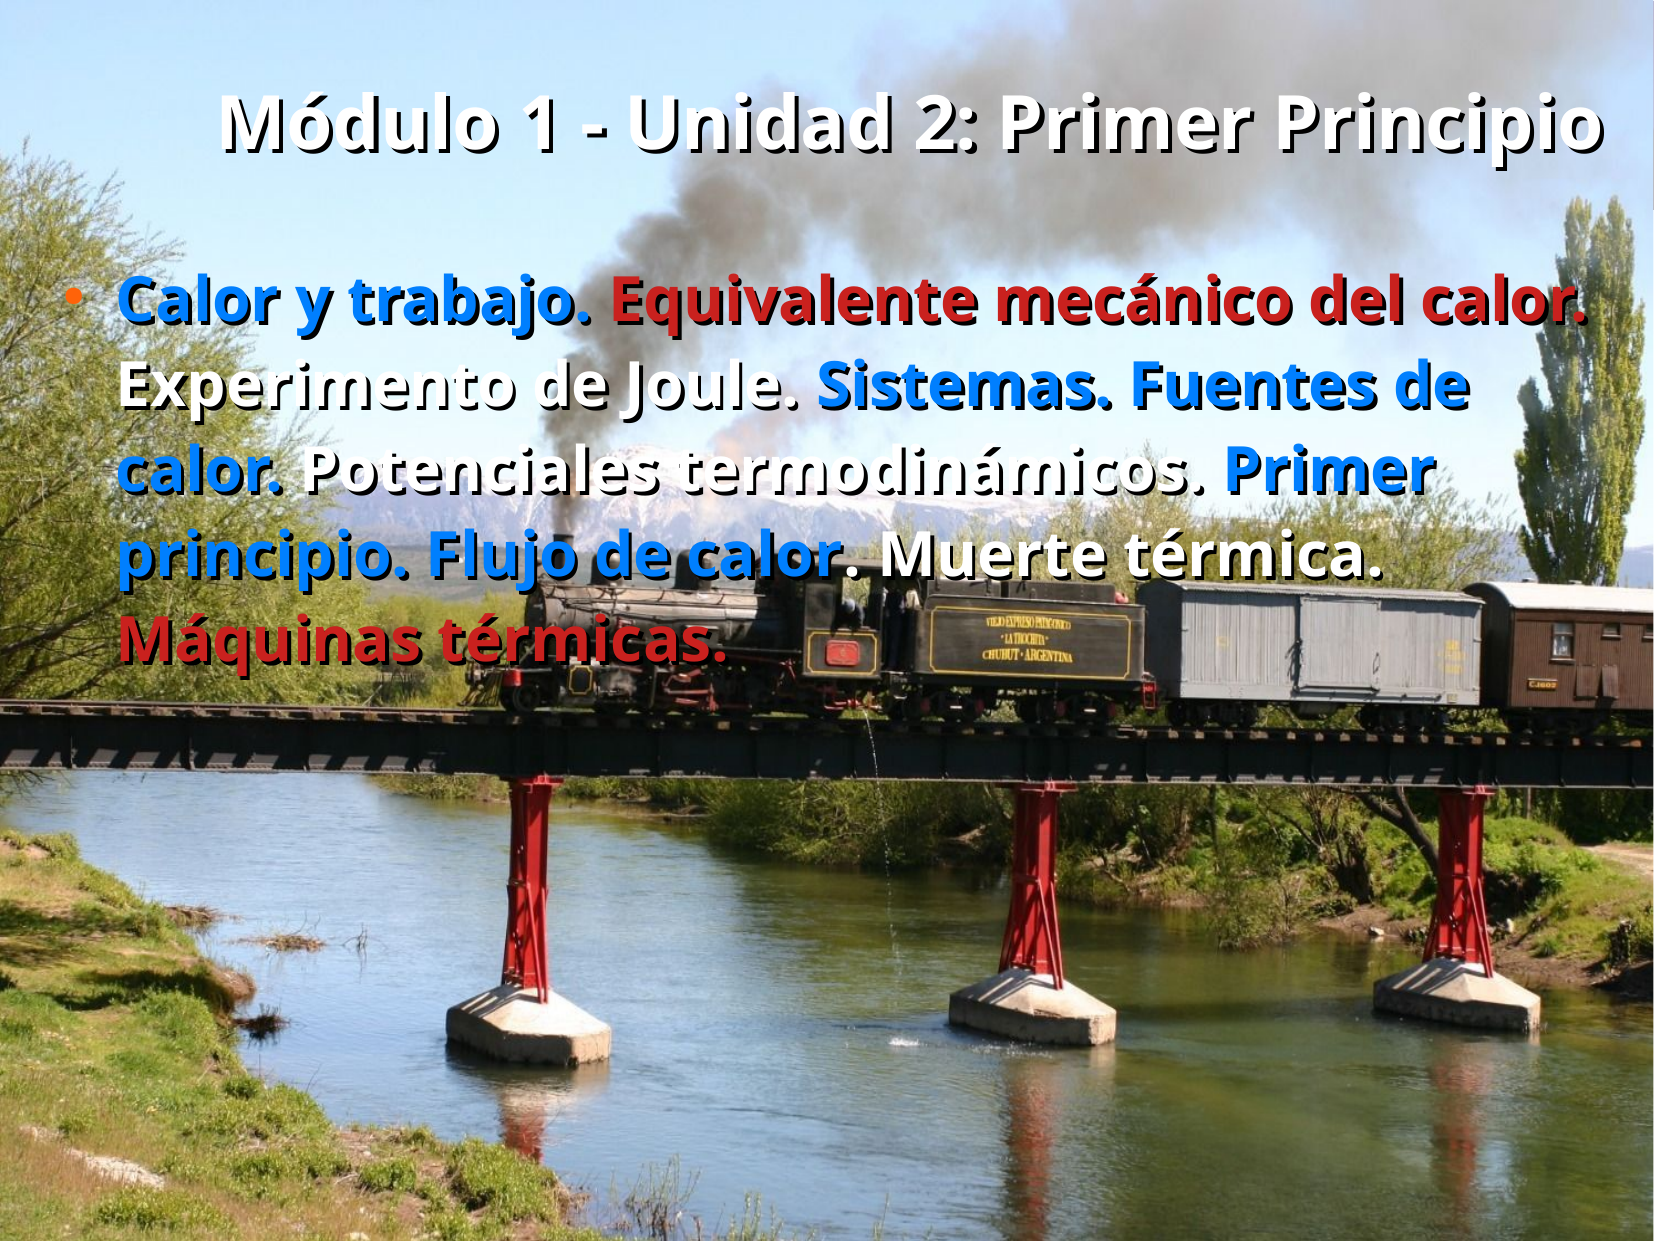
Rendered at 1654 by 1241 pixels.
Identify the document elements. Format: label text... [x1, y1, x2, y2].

title Módulo 1 - Unidad 2: Primer Principio [45, 0, 1606, 252]
picture [0, 0, 1654, 1241]
list Calor y trabajo. Equivalente mecánico del calor. Experimento de Joule. Sistemas. Fuentes de calor. Potenciales termodinámicos. Primer principio. Flujo de calor. Muerte térmica. Máquinas térmicas. [45, 255, 1606, 1156]
